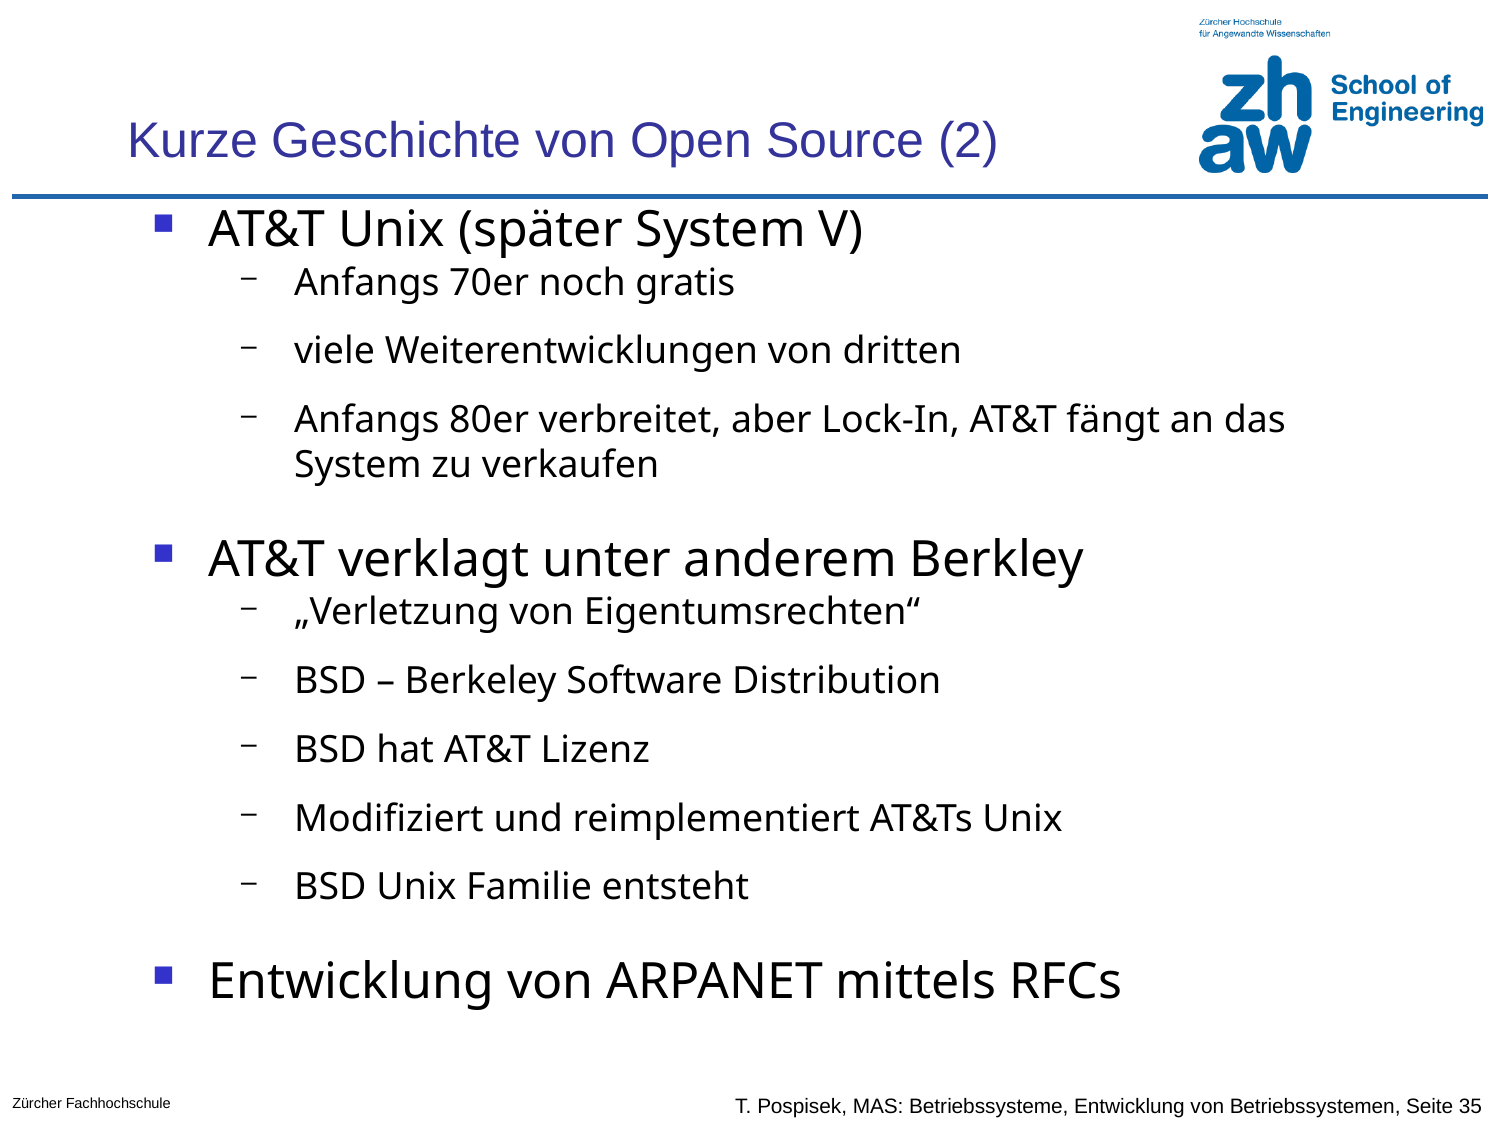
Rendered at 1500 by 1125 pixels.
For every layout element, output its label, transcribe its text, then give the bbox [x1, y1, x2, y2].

title Kurze Geschichte von Open Source (2) [112, 50, 1391, 175]
list AT&T Unix (später System V) Anfangs 70er noch gratis viele Weiterentwicklungen von dritten Anfangs 80er verbreitet, aber Lock-In, AT&T fängt an das System zu verkaufen AT&T verklagt unter anderem Berkley „Verletzung von Eigentumsrechten“ BSD – Berkeley Software Distribution BSD hat AT&T Lizenz Modifiziert und reimplementiert AT&Ts Unix BSD Unix Familie entsteht Entwicklung von ARPANET mittels RFCs [137, 196, 1376, 959]
picture [1199, 19, 1483, 173]
